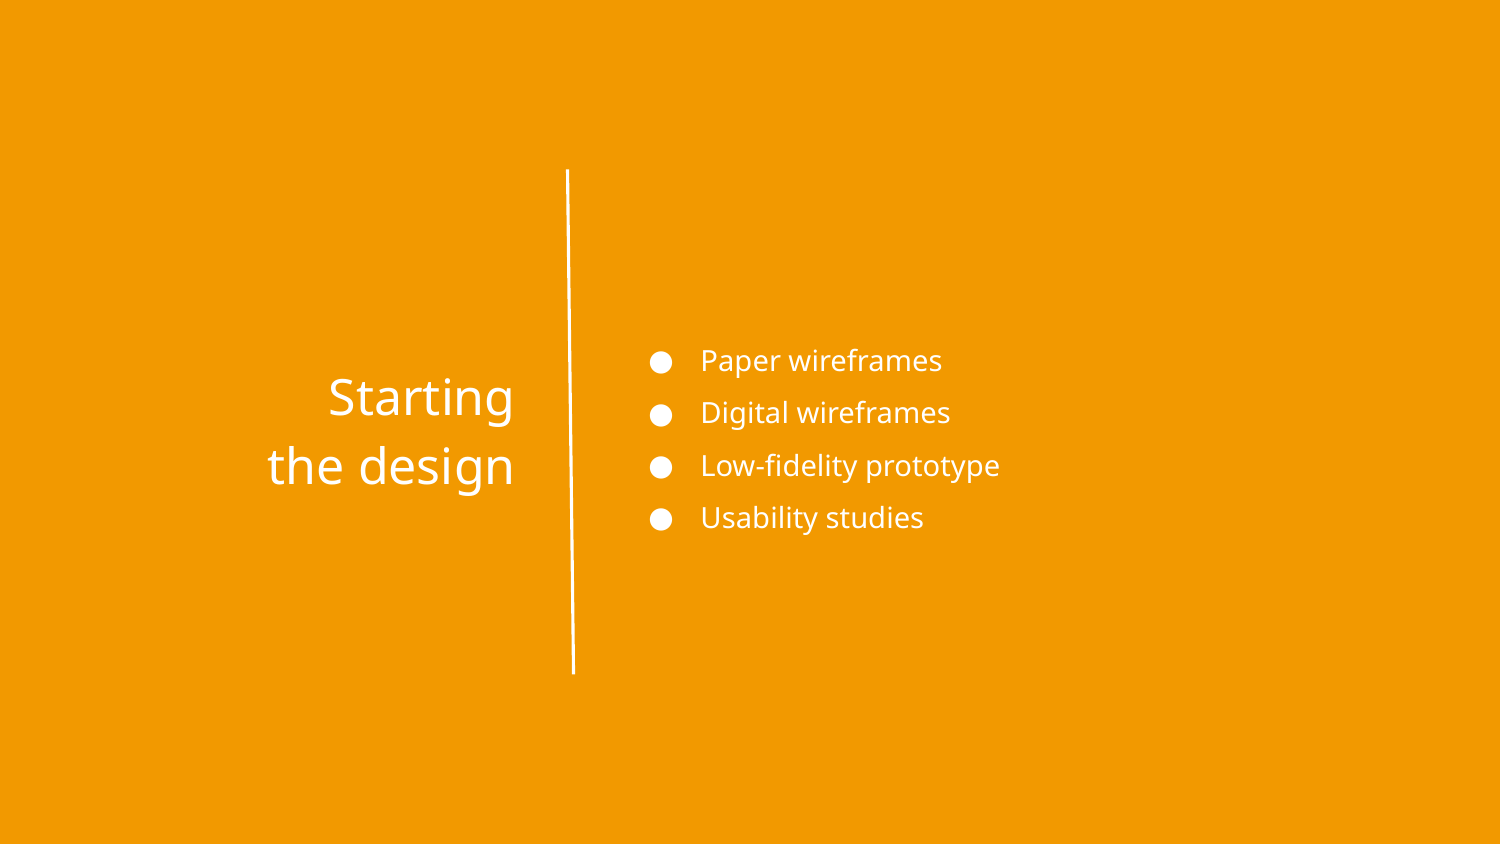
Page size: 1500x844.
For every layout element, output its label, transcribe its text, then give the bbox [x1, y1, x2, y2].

text_box Paper wireframes Digital wireframes Low-fidelity prototype Usability studies [610, 309, 1500, 550]
text_box Starting the design [0, 341, 531, 510]
